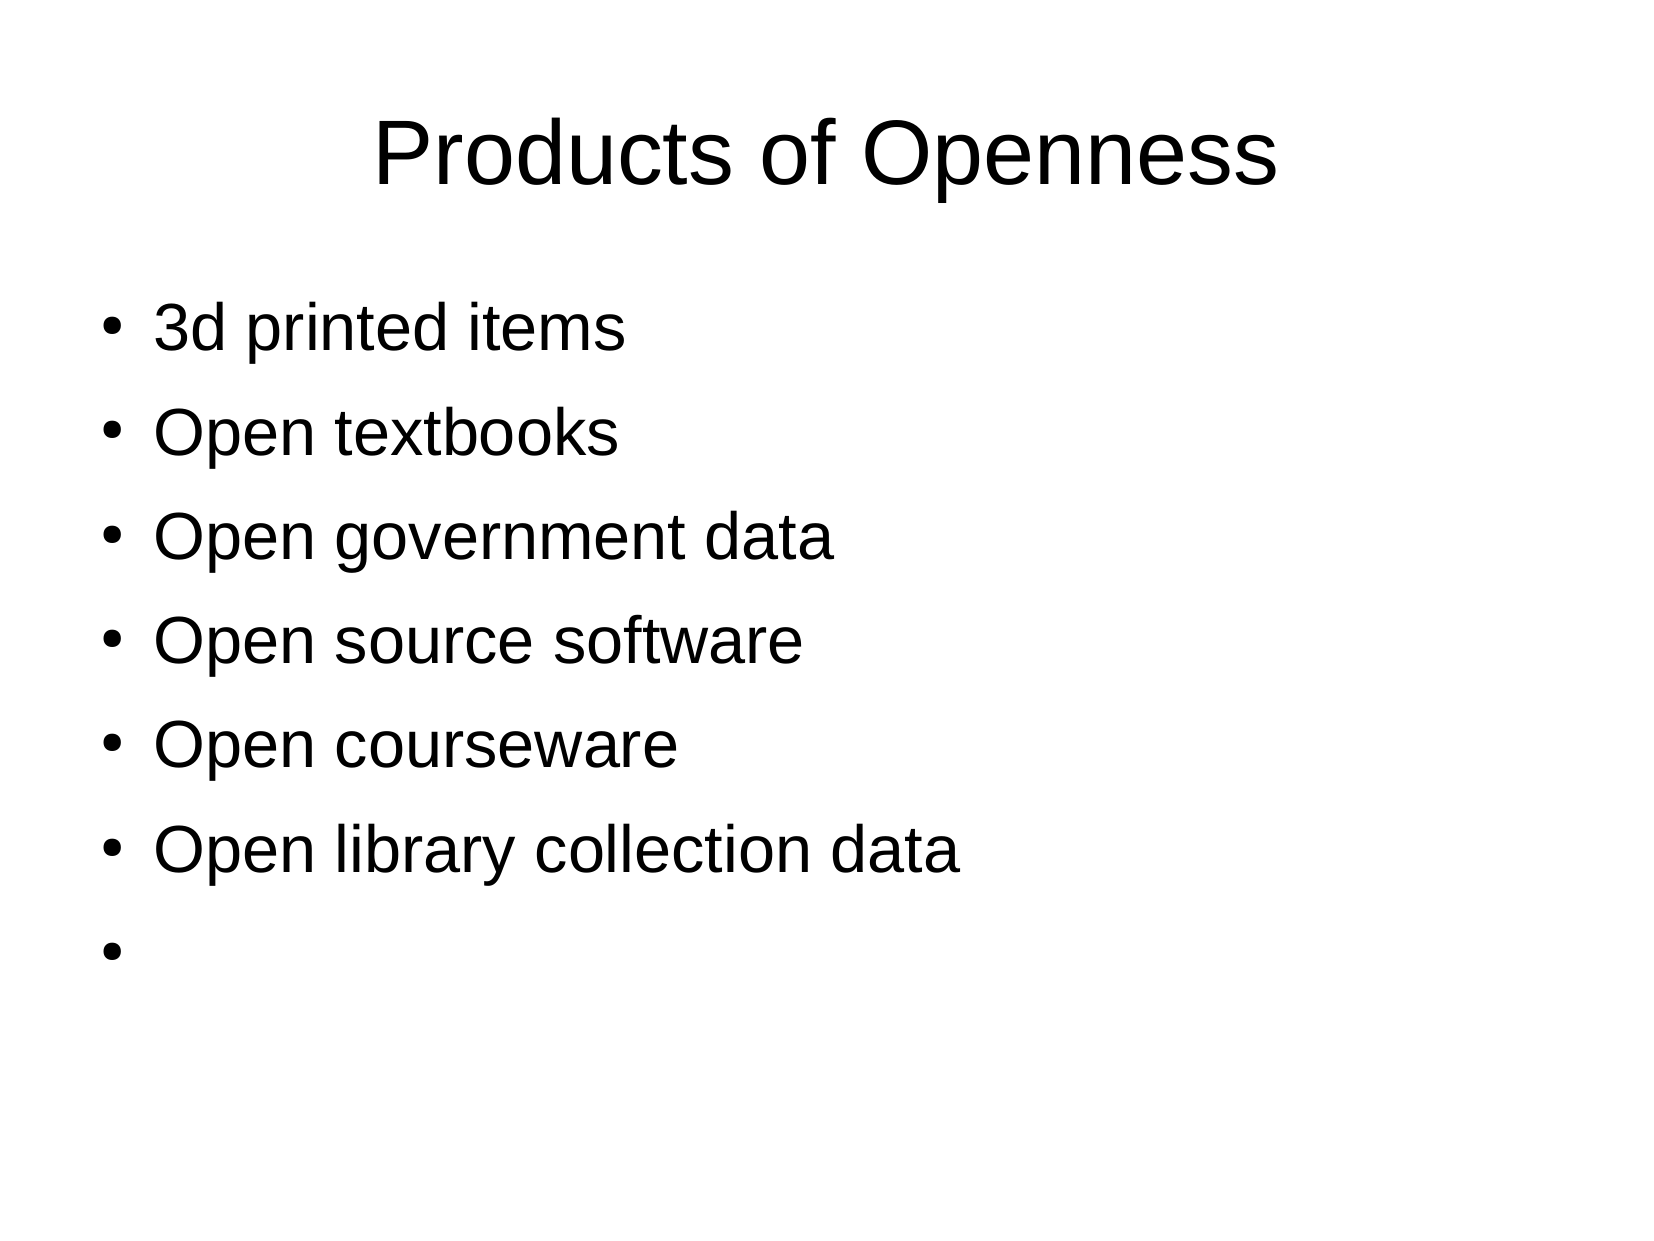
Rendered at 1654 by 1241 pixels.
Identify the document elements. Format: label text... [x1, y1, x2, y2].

list 3d printed items Open textbooks Open government data Open source software Open courseware Open library collection data [82, 290, 1571, 1010]
title Products of Openness [82, 49, 1571, 257]
